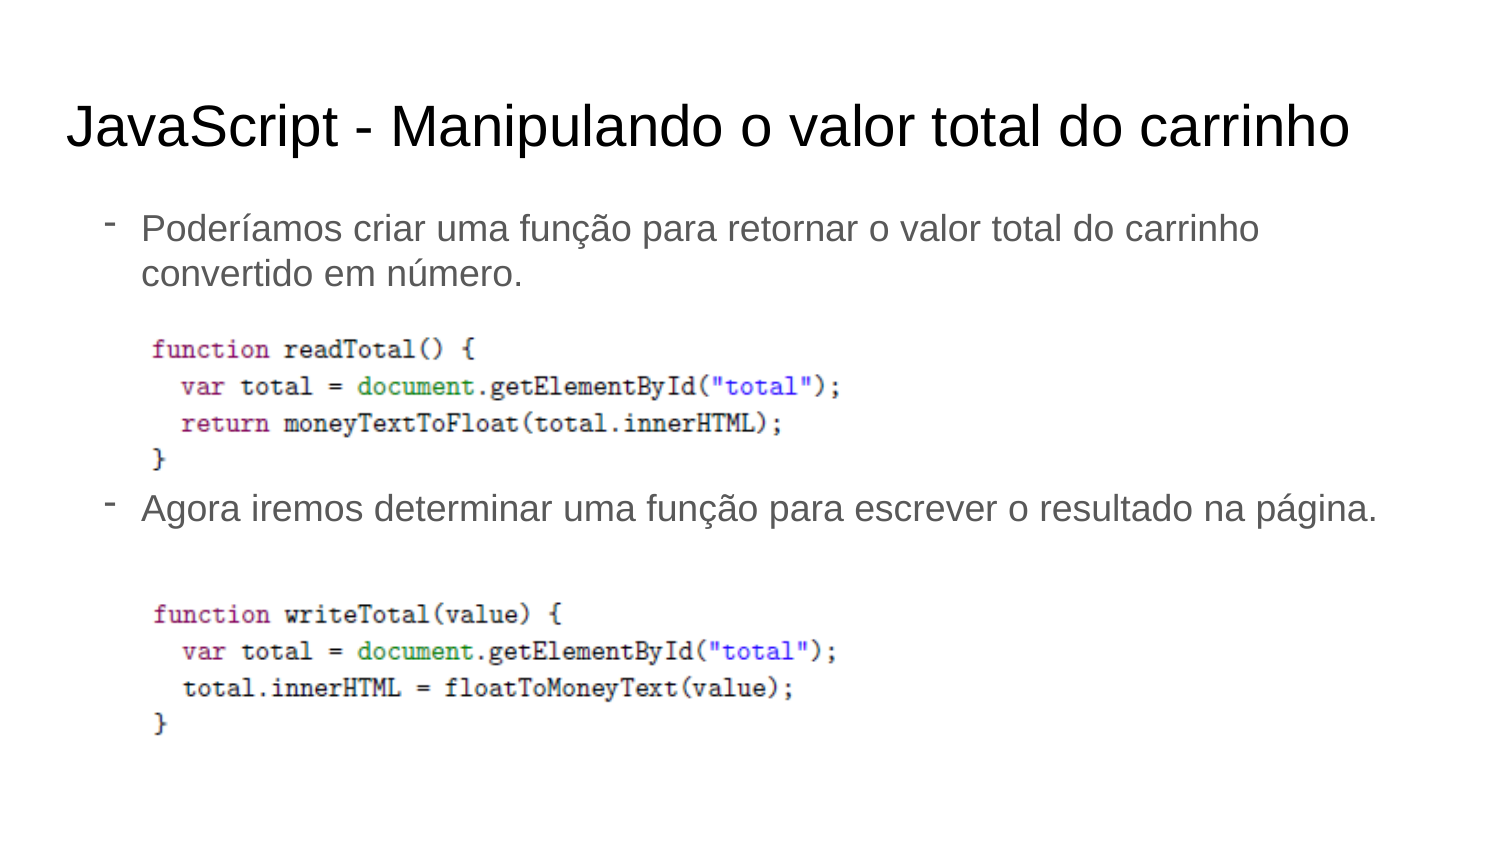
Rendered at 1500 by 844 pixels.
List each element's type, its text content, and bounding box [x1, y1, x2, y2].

picture [148, 325, 848, 493]
picture [146, 592, 846, 750]
list Poderíamos criar uma função para retornar o valor total do carrinho convertido em número. Agora iremos determinar uma função para escrever o resultado na página. [51, 189, 1449, 750]
title JavaScript - Manipulando o valor total do carrinho [51, 72, 1449, 167]
